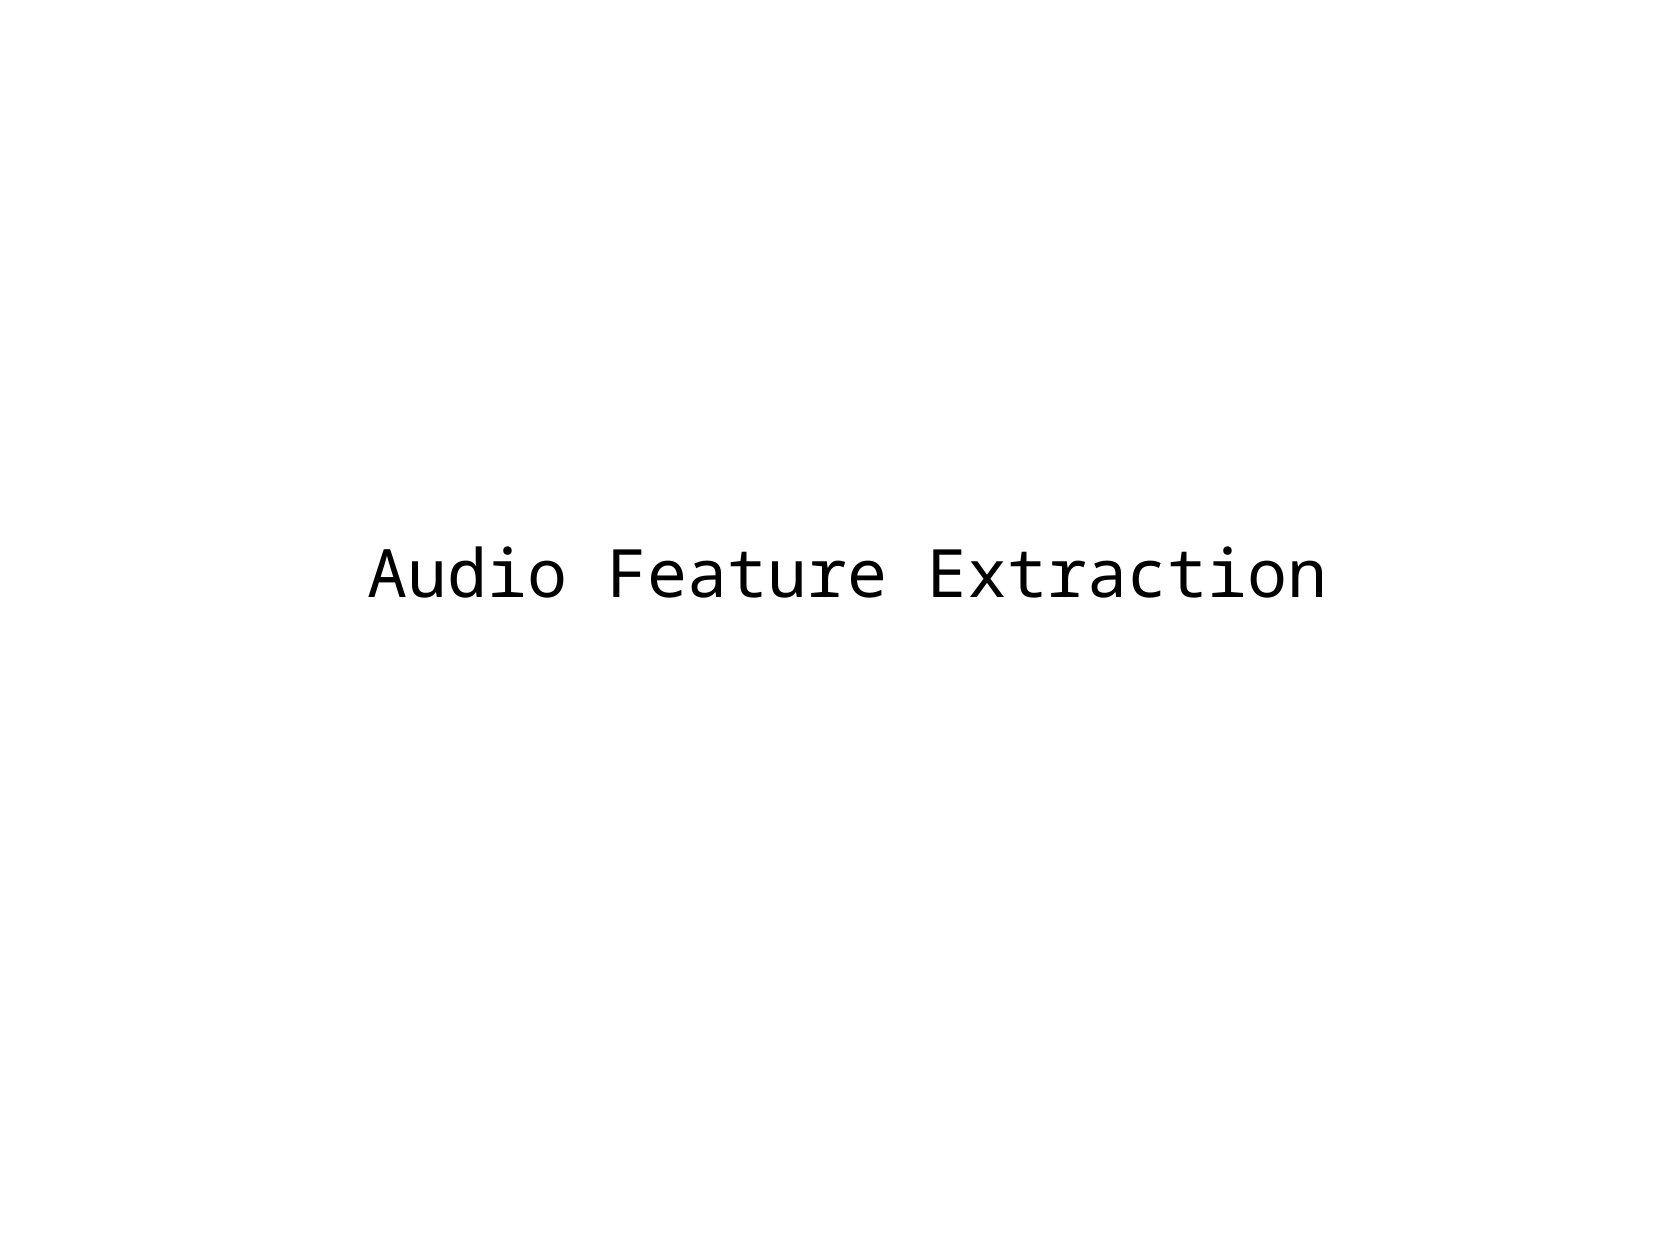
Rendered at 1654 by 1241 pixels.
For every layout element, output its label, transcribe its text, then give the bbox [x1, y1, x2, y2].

text_box Audio Feature Extraction [315, 420, 1381, 723]
